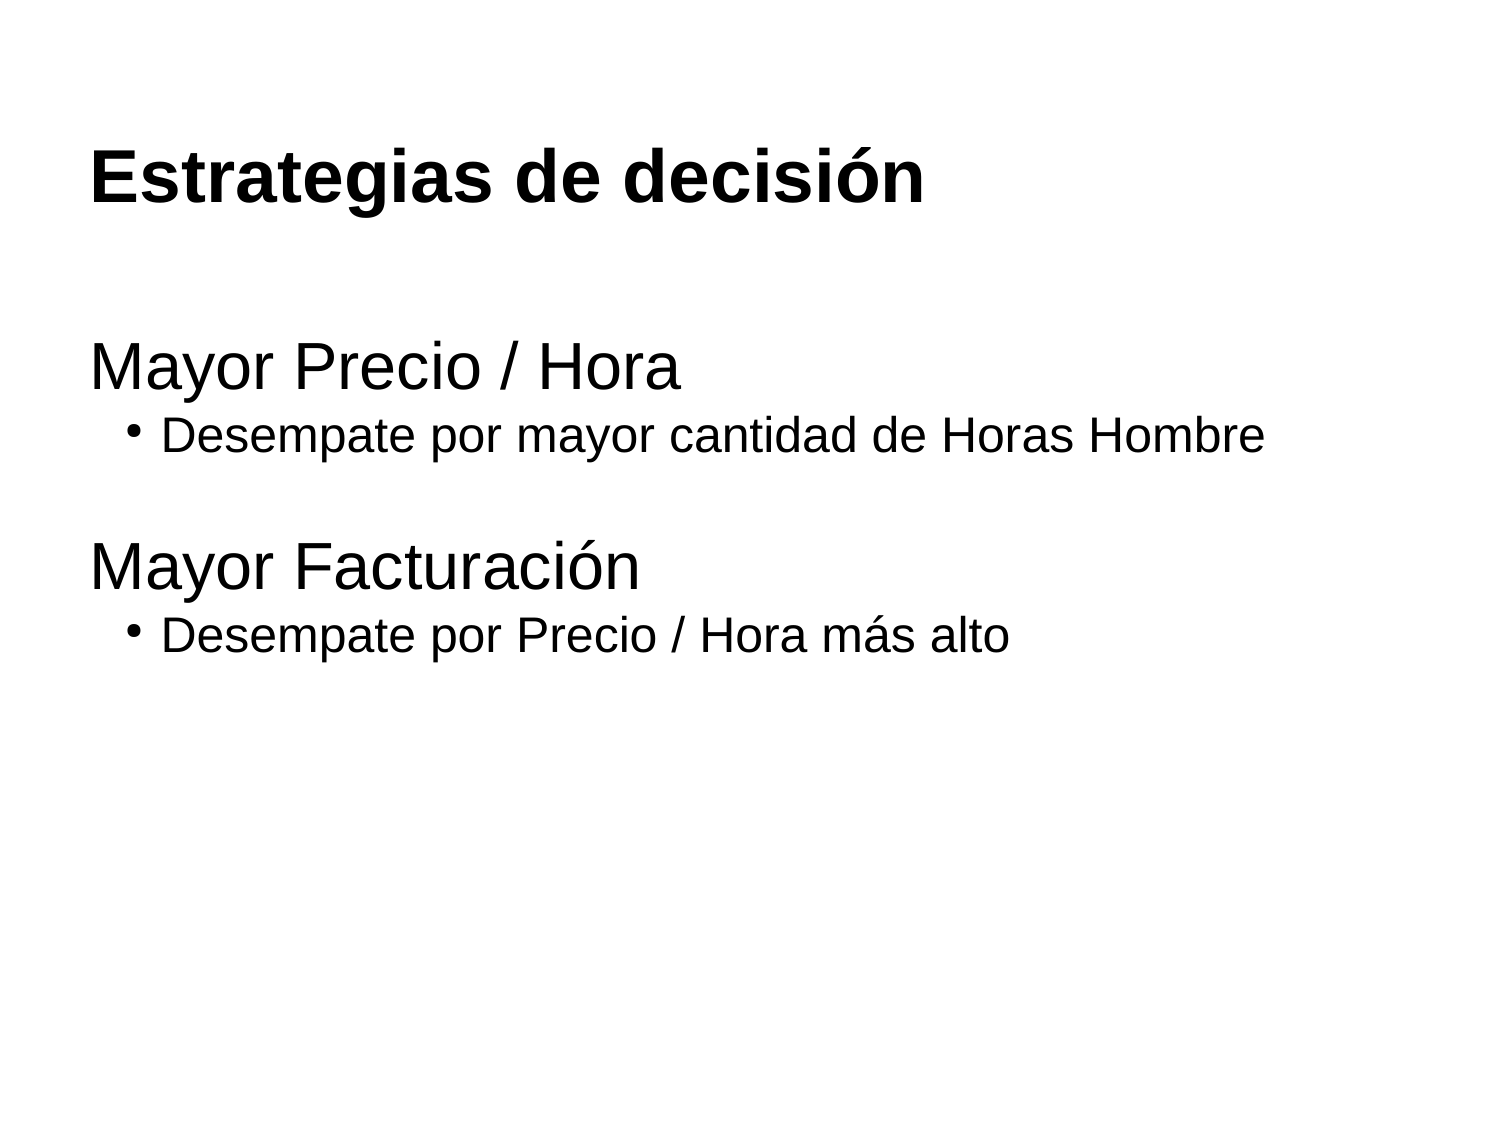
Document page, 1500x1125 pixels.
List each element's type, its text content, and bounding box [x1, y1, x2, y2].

text_box Mayor Precio / Hora Desempate por mayor cantidad de Horas Hombre Mayor Facturación Desempate por Precio / Hora más alto [75, 262, 1425, 1078]
text_box Estrategias de decisión [75, 45, 1425, 233]
